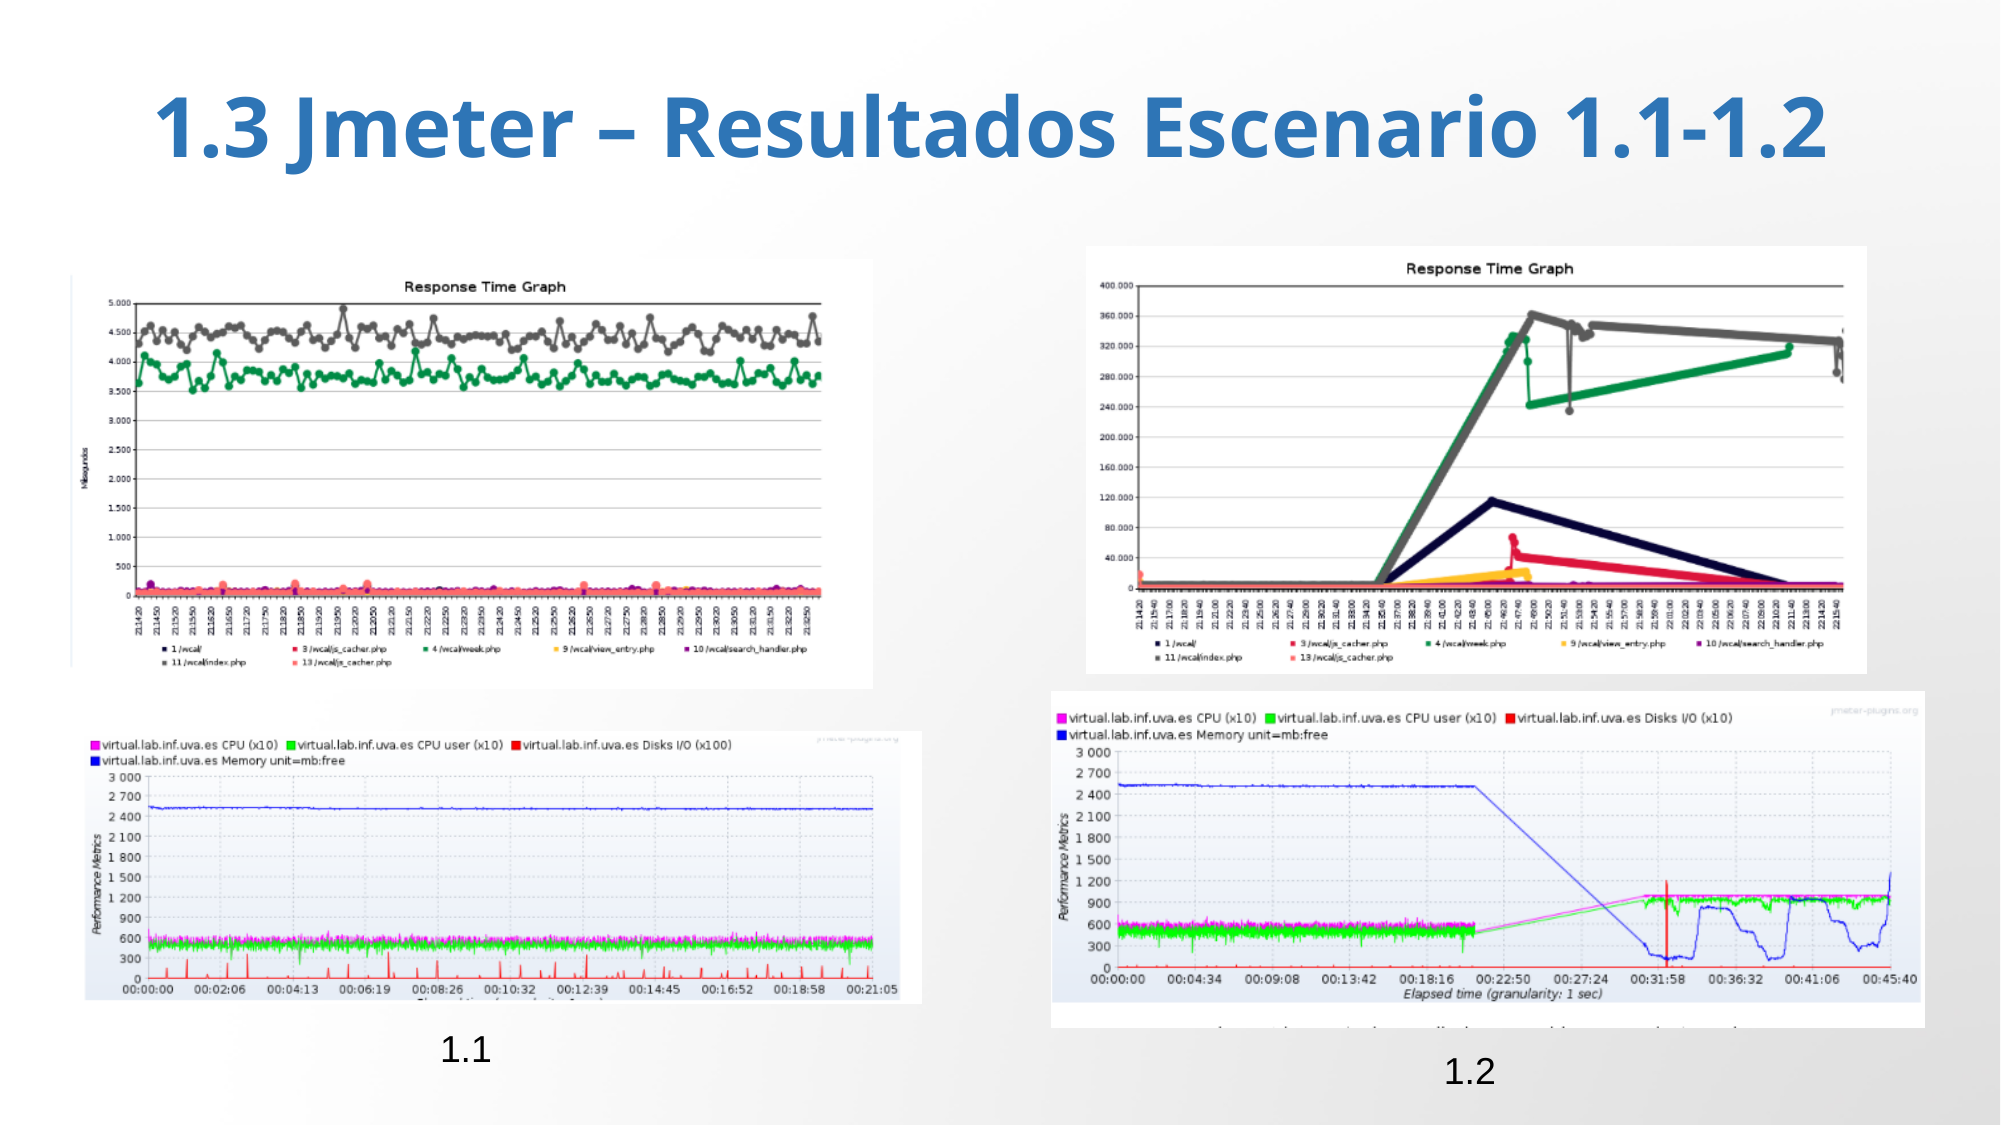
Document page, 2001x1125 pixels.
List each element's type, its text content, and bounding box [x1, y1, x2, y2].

text_box 1.3 Jmeter – Resultados Escenario 1.1-1.2 [137, 17, 1863, 236]
text_box 1.2 [1429, 1039, 1536, 1097]
picture [0, 0, 2001, 1125]
text_box 1.1 [425, 1017, 591, 1075]
